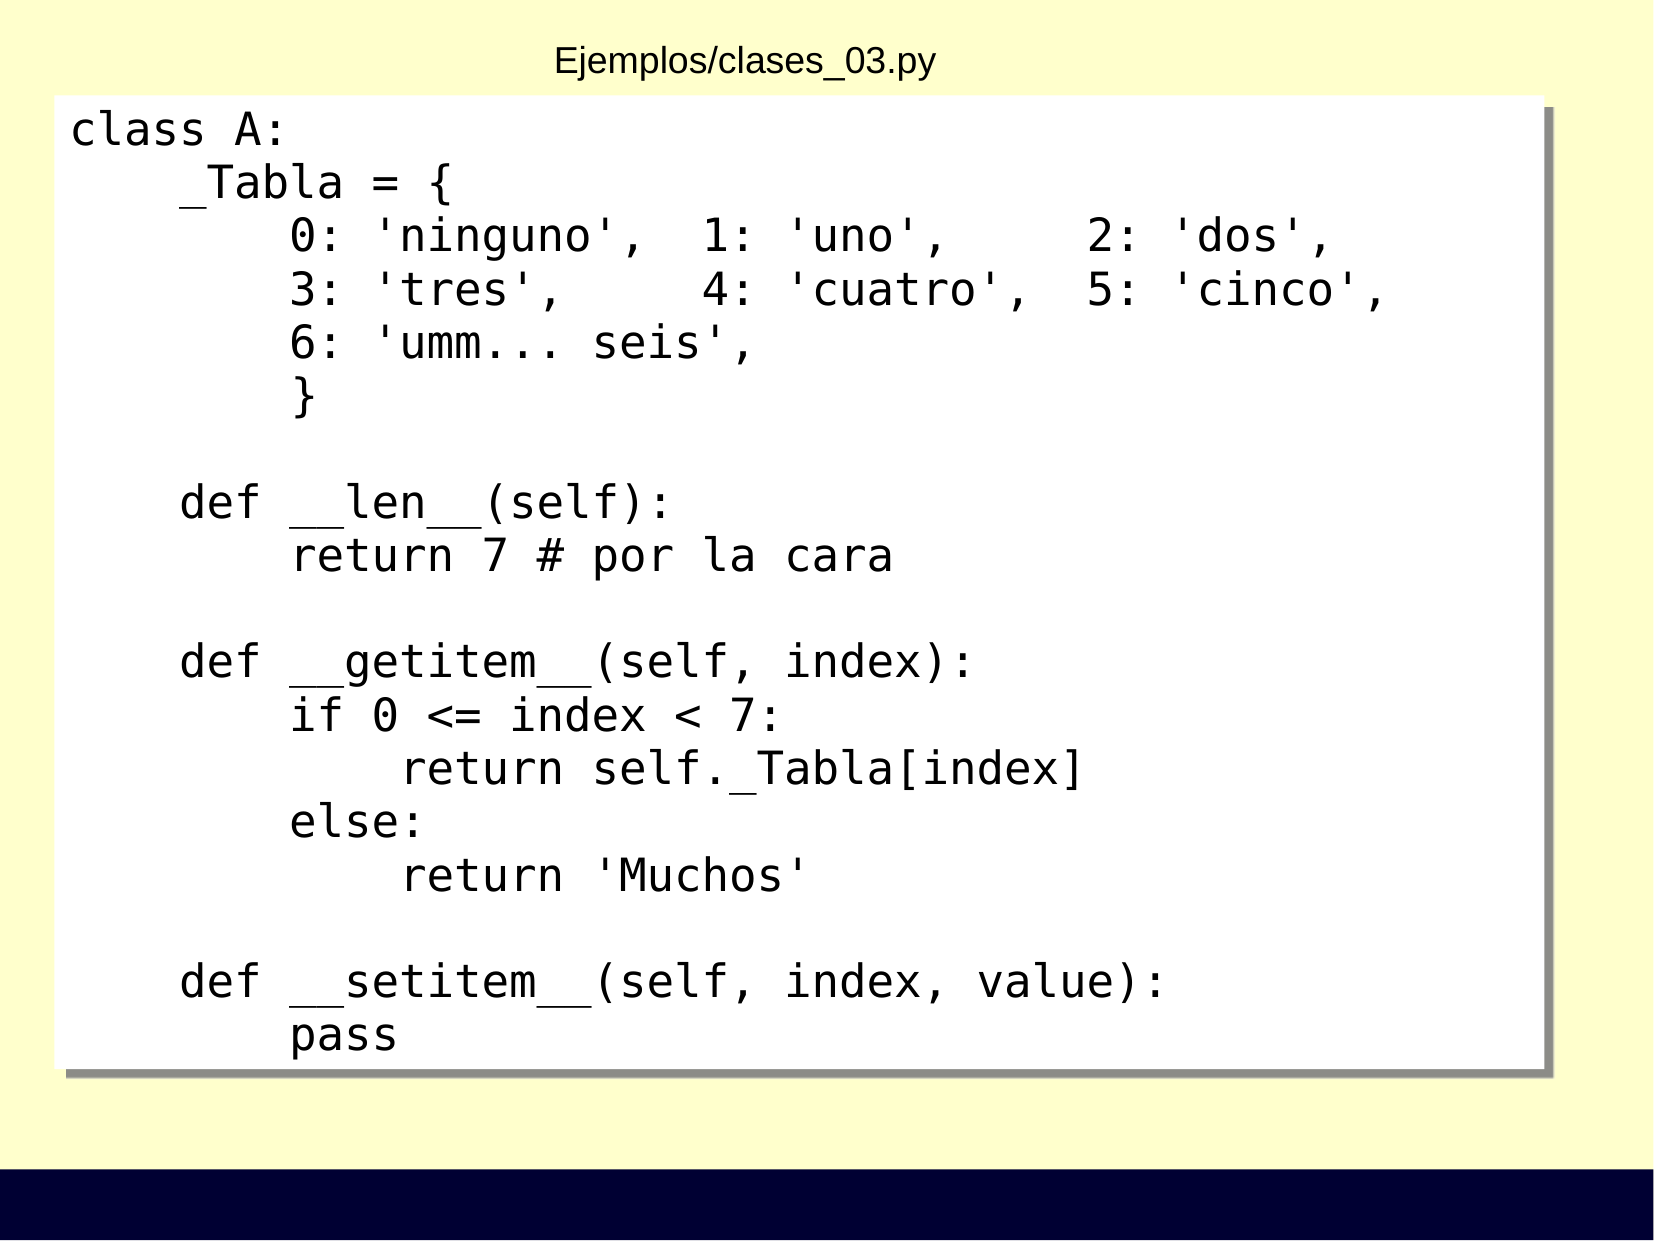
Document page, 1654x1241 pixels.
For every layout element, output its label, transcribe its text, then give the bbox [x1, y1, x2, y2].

text_box class A: _Tabla = { 0: 'ninguno', 1: 'uno', 2: 'dos', 3: 'tres', 4: 'cuatro', 5: 'cinco', 6: 'umm... seis', } def __len__(self): return 7 # por la cara def __getitem__(self, index): if 0 <= index < 7: return self._Tabla[index] else: return 'Muchos' def __setitem__(self, index, value): pass [54, 95, 1545, 1070]
text_box Ejemplos/clases_03.py [538, 31, 952, 89]
